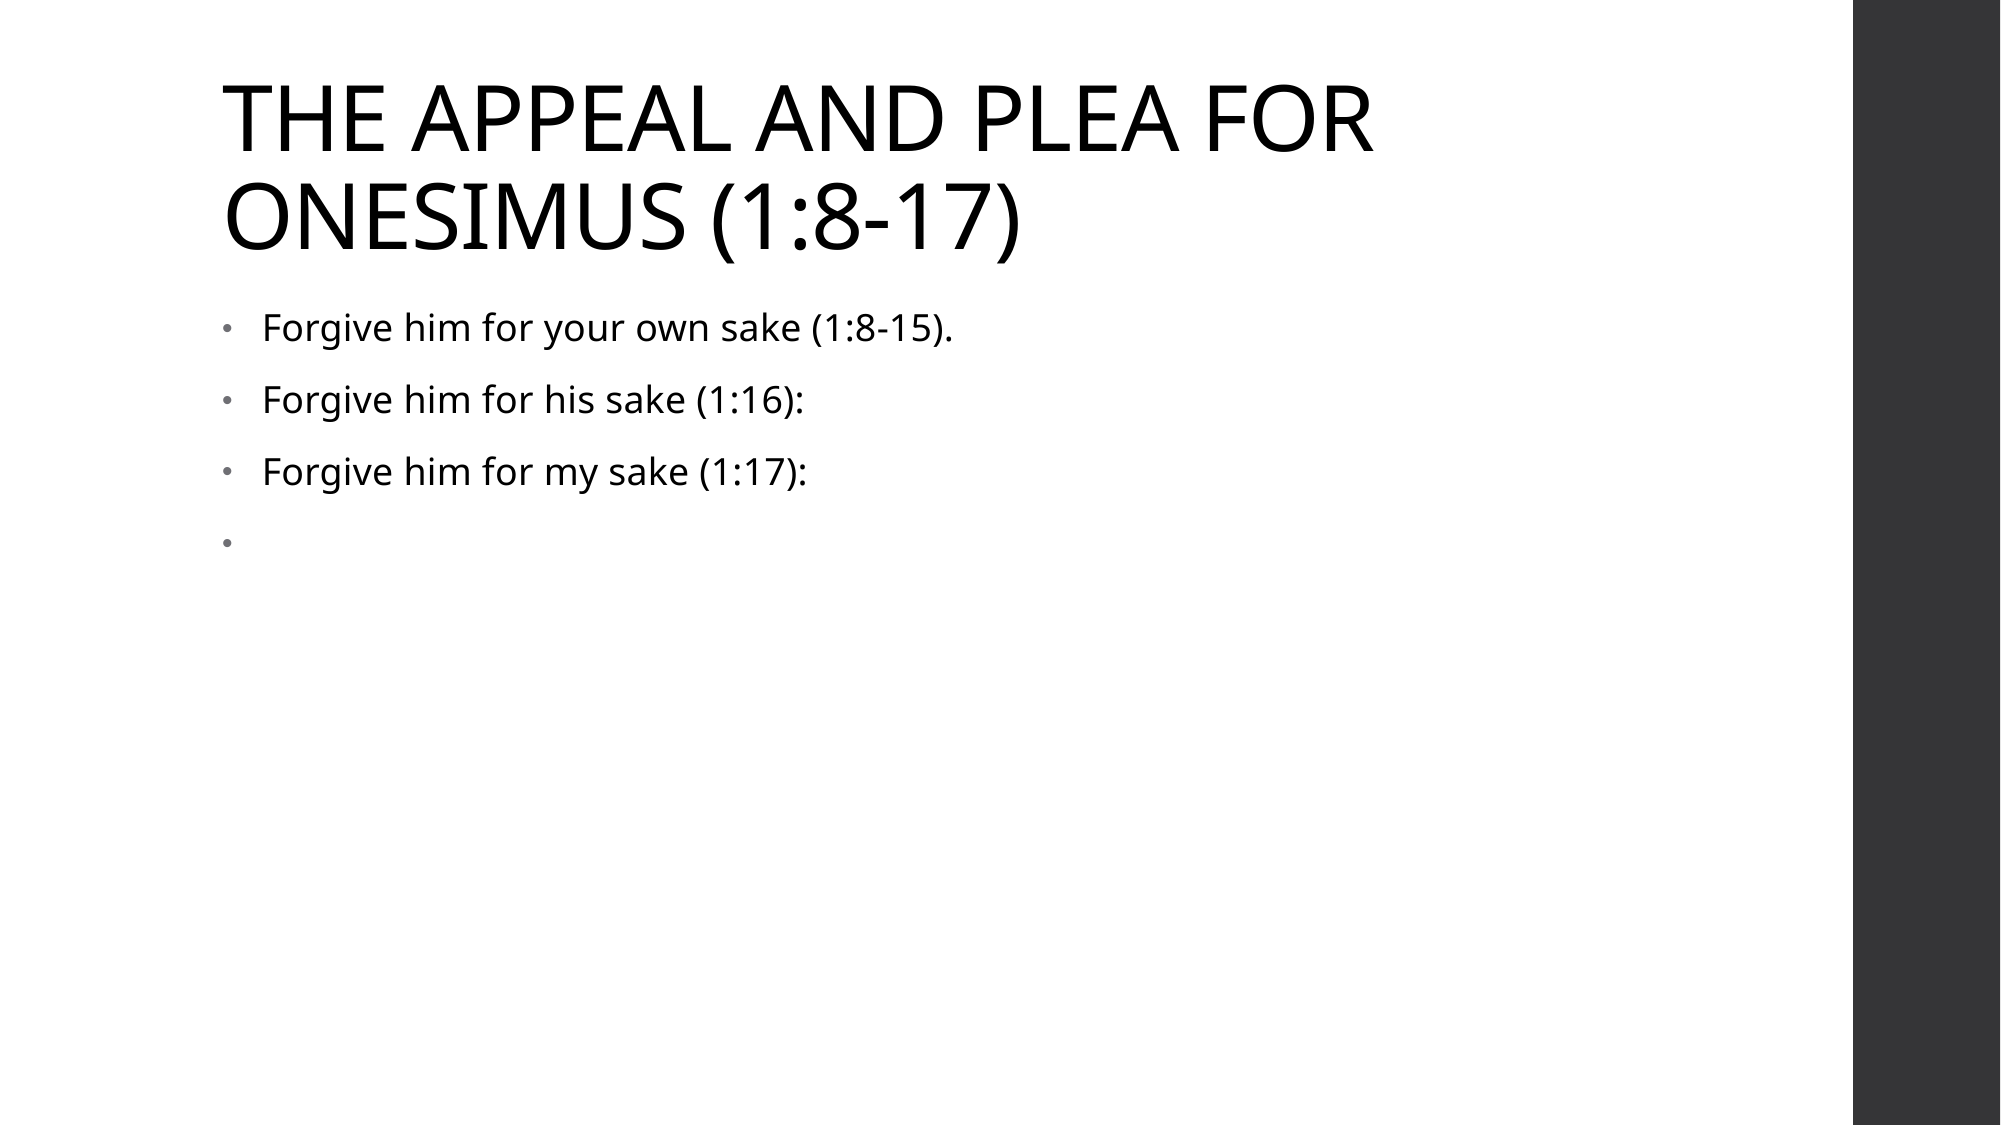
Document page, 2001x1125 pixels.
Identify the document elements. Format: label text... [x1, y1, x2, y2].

title THE APPEAL AND PLEA FOR ONESIMUS (1:8-17) [206, 60, 1797, 278]
list Forgive him for your own sake (1:8-15). Forgive him for his sake (1:16): Forgive him for my sake (1:17): [206, 299, 1617, 1014]
